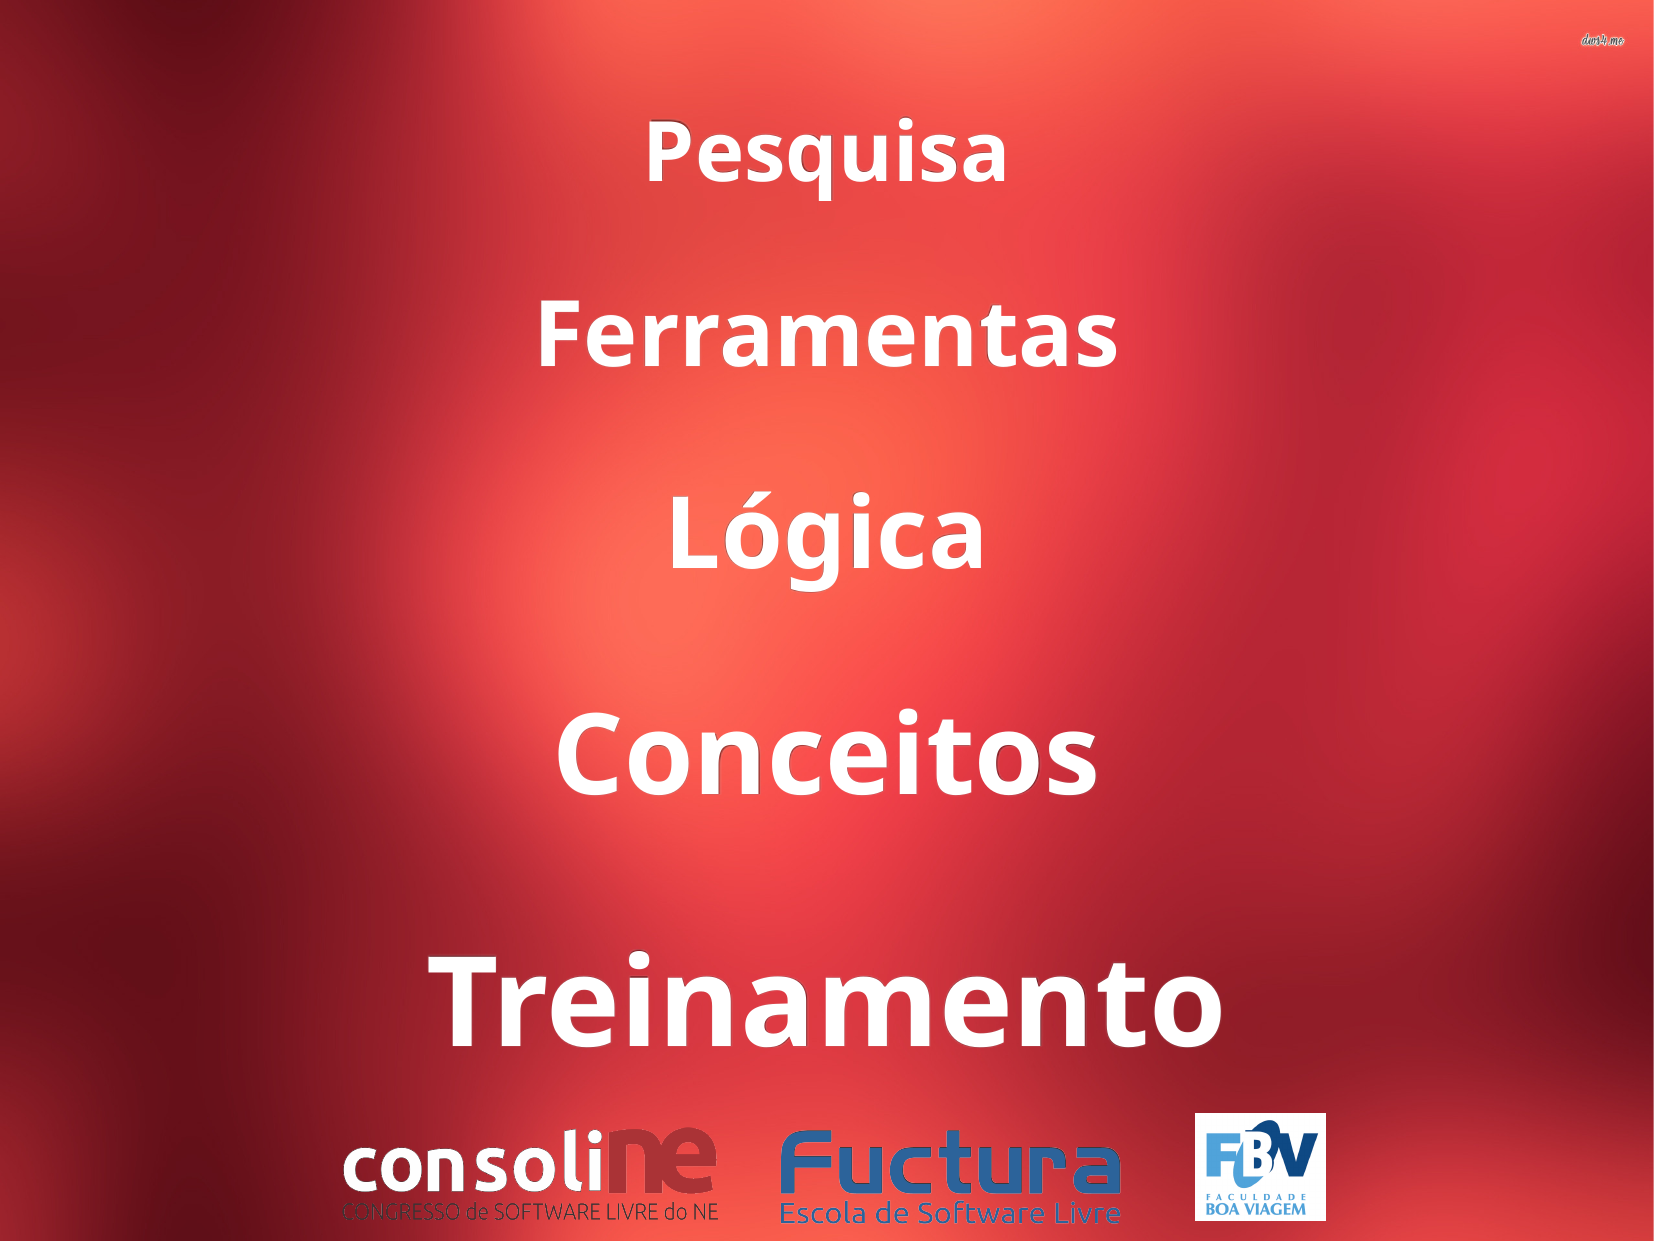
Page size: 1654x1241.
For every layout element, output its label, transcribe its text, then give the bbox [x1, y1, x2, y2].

picture [0, 0, 1654, 1241]
title Pesquisa Ferramentas Lógica Conceitos Treinamento [378, 151, 1276, 969]
